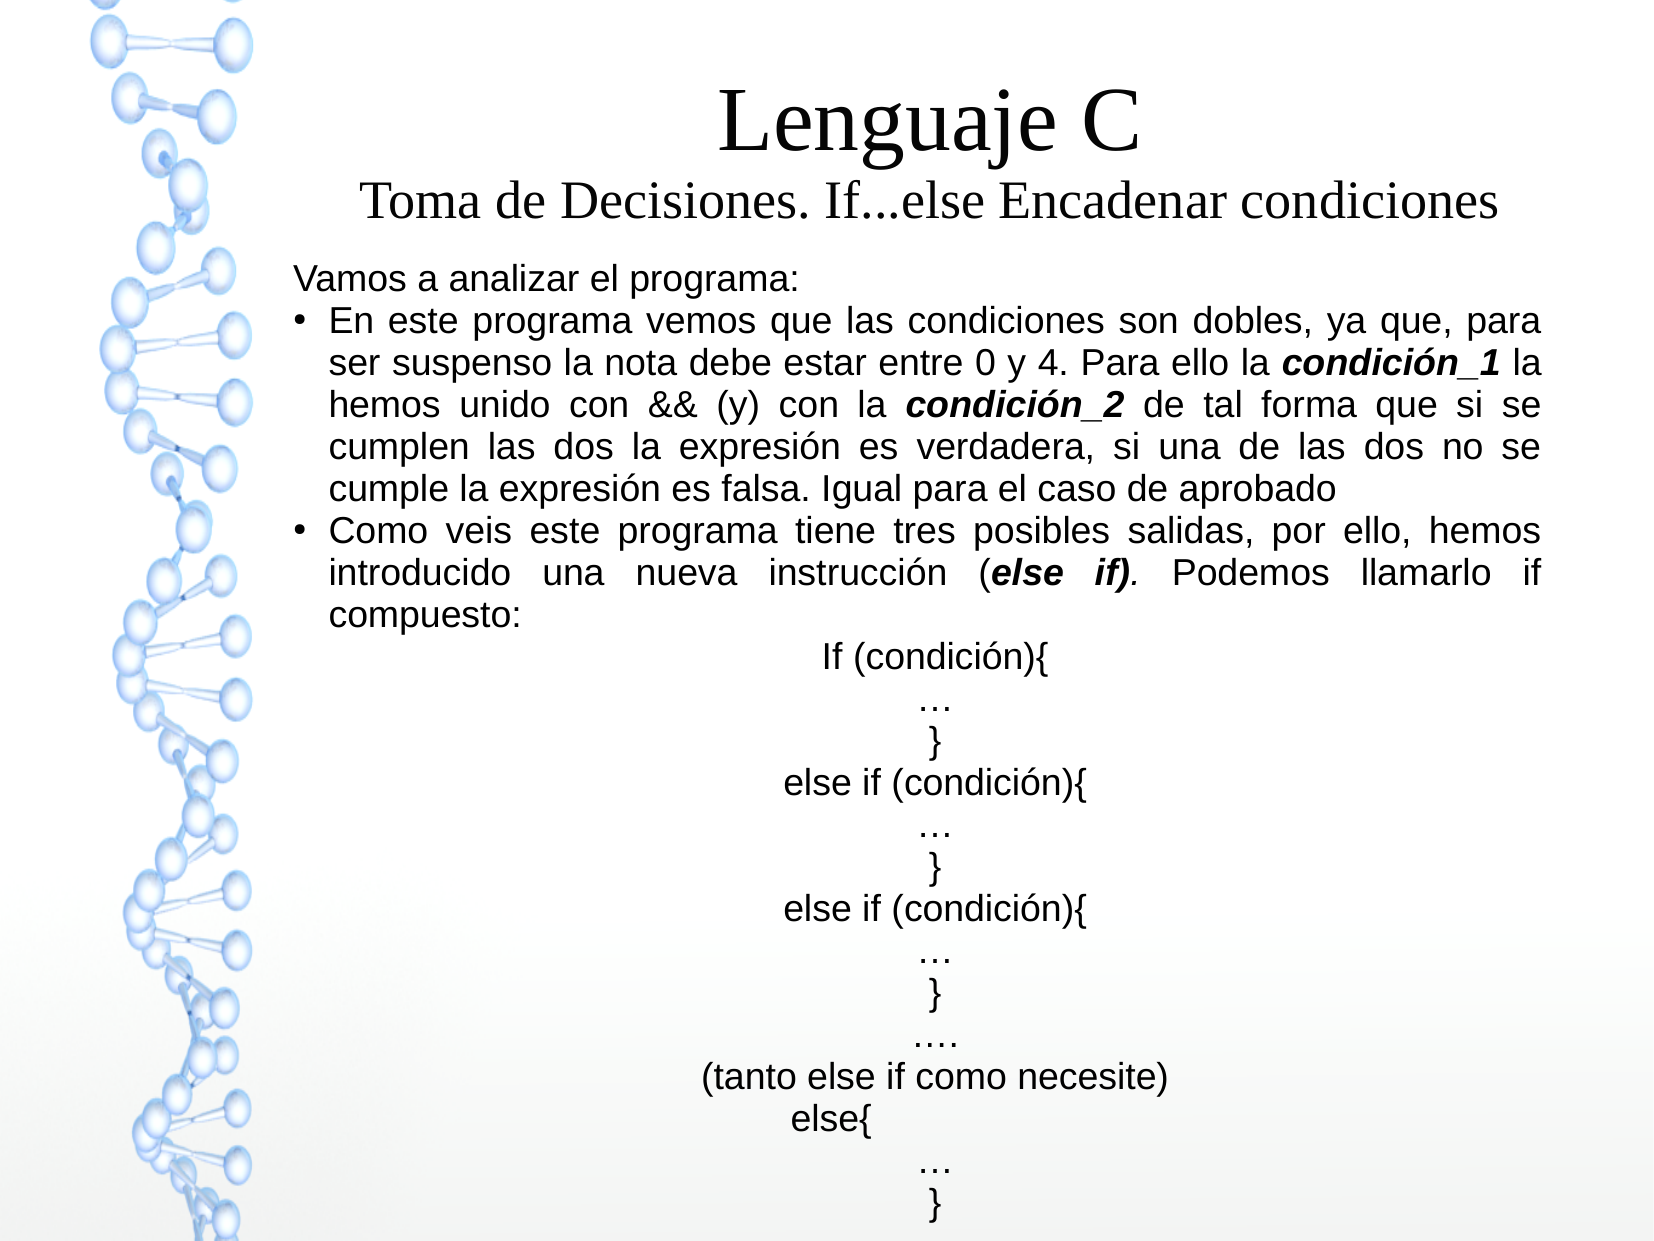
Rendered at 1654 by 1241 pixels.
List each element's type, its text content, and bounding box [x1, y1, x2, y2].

title Lenguaje C Toma de Decisiones. If...else Encadenar condiciones [265, 47, 1595, 252]
text_box Vamos a analizar el programa: En este programa vemos que las condiciones son dobles, ya que, para ser suspenso la nota debe estar entre 0 y 4. Para ello la condición_1 la hemos unido con && (y) con la condición_2 de tal forma que si se cumplen las dos la expresión es verdadera, si una de las dos no se cumple la expresión es falsa. Igual para el caso de aprobado Como veis este programa tiene tres posibles salidas, por ello, hemos introducido una nueva instrucción (else if). Podemos llamarlo if compuesto: If (condición){ … } else if (condición){ … } else if (condición){ … } …. (tanto else if como necesite) else{ … } [278, 250, 1557, 1232]
picture [0, 0, 1654, 1241]
